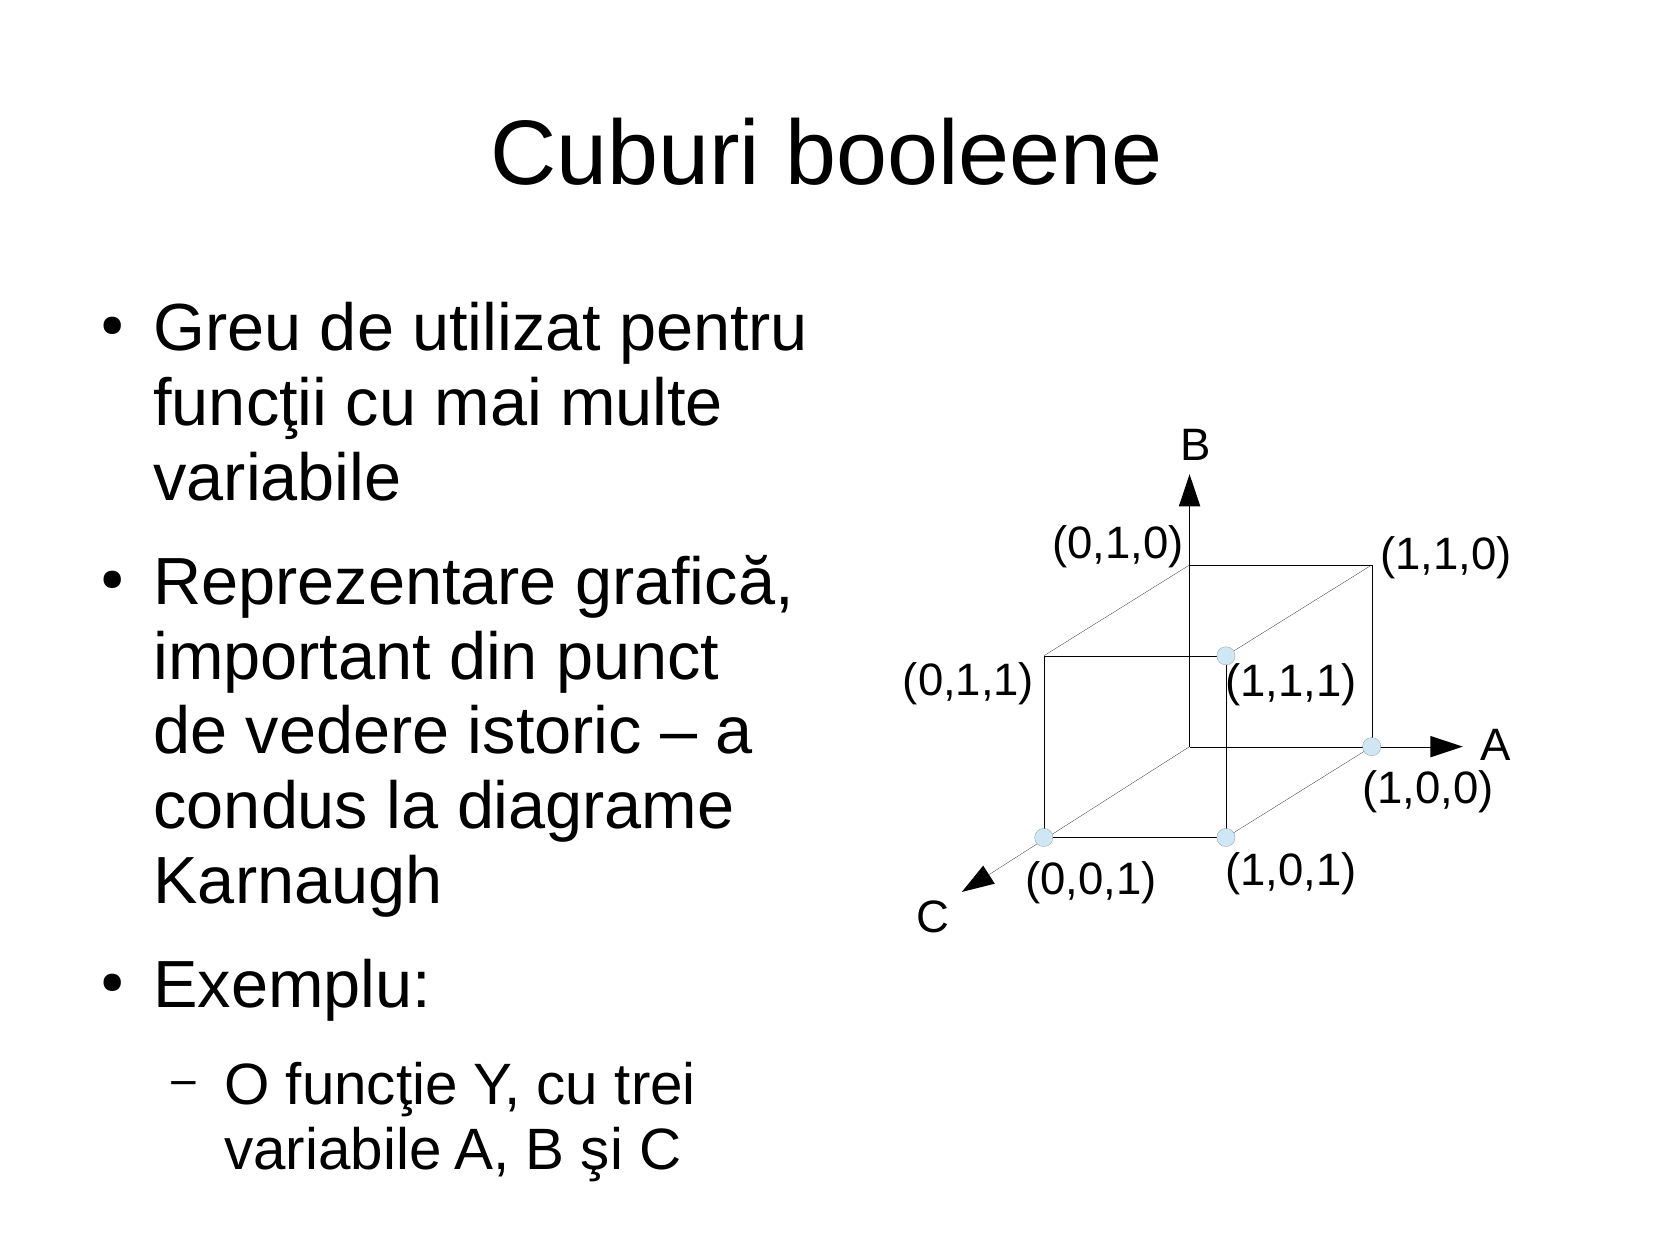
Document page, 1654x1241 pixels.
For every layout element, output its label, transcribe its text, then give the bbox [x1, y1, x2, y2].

list Greu de utilizat pentru funcţii cu mai multe variabile Reprezentare grafică, important din punct de vedere istoric – a condus la diagrame Karnaugh Exemplu: O funcţie Y, cu trei variabile A, B şi C [82, 290, 809, 1194]
title Cuburi booleene [82, 49, 1571, 257]
chart [885, 402, 1650, 1006]
